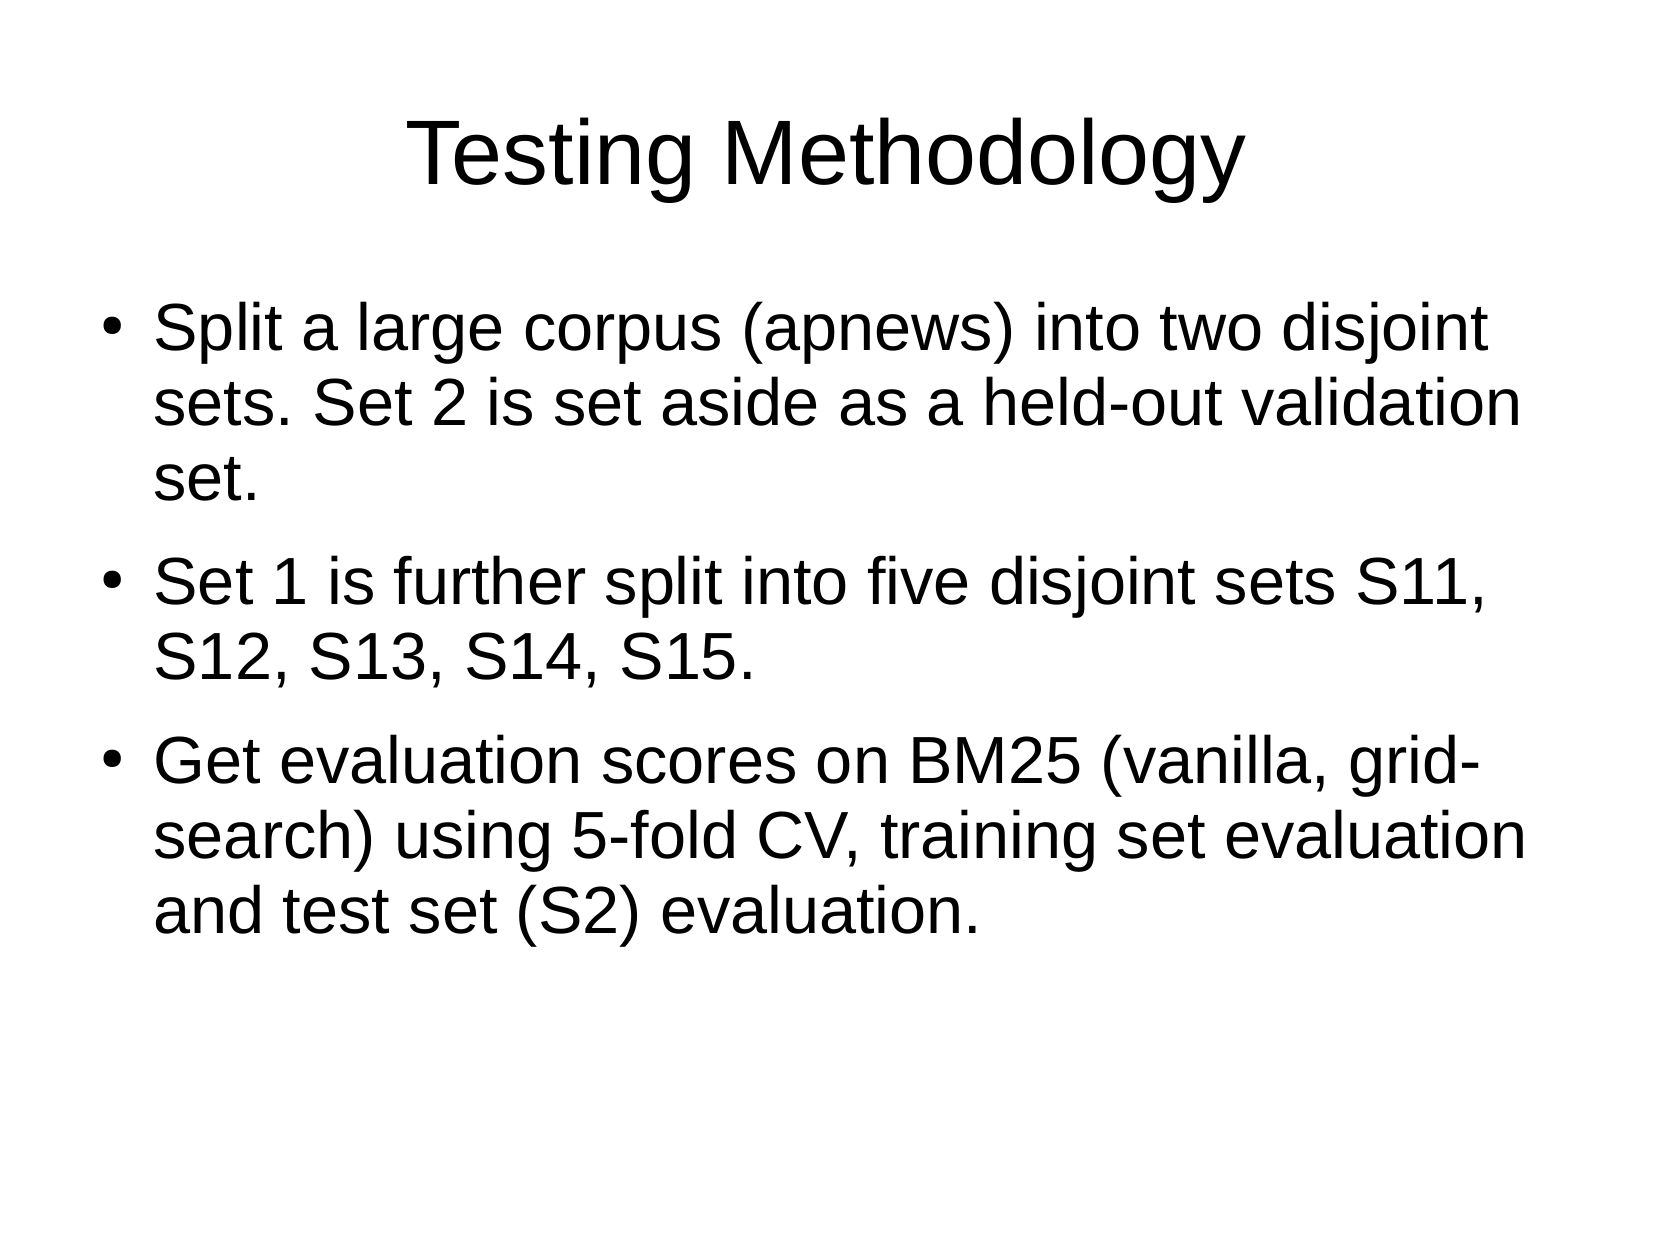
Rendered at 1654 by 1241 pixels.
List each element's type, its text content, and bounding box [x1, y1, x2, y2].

list Split a large corpus (apnews) into two disjoint sets. Set 2 is set aside as a held-out validation set. Set 1 is further split into five disjoint sets S11, S12, S13, S14, S15. Get evaluation scores on BM25 (vanilla, grid-search) using 5-fold CV, training set evaluation and test set (S2) evaluation. [82, 290, 1571, 1010]
title Testing Methodology [82, 49, 1571, 257]
